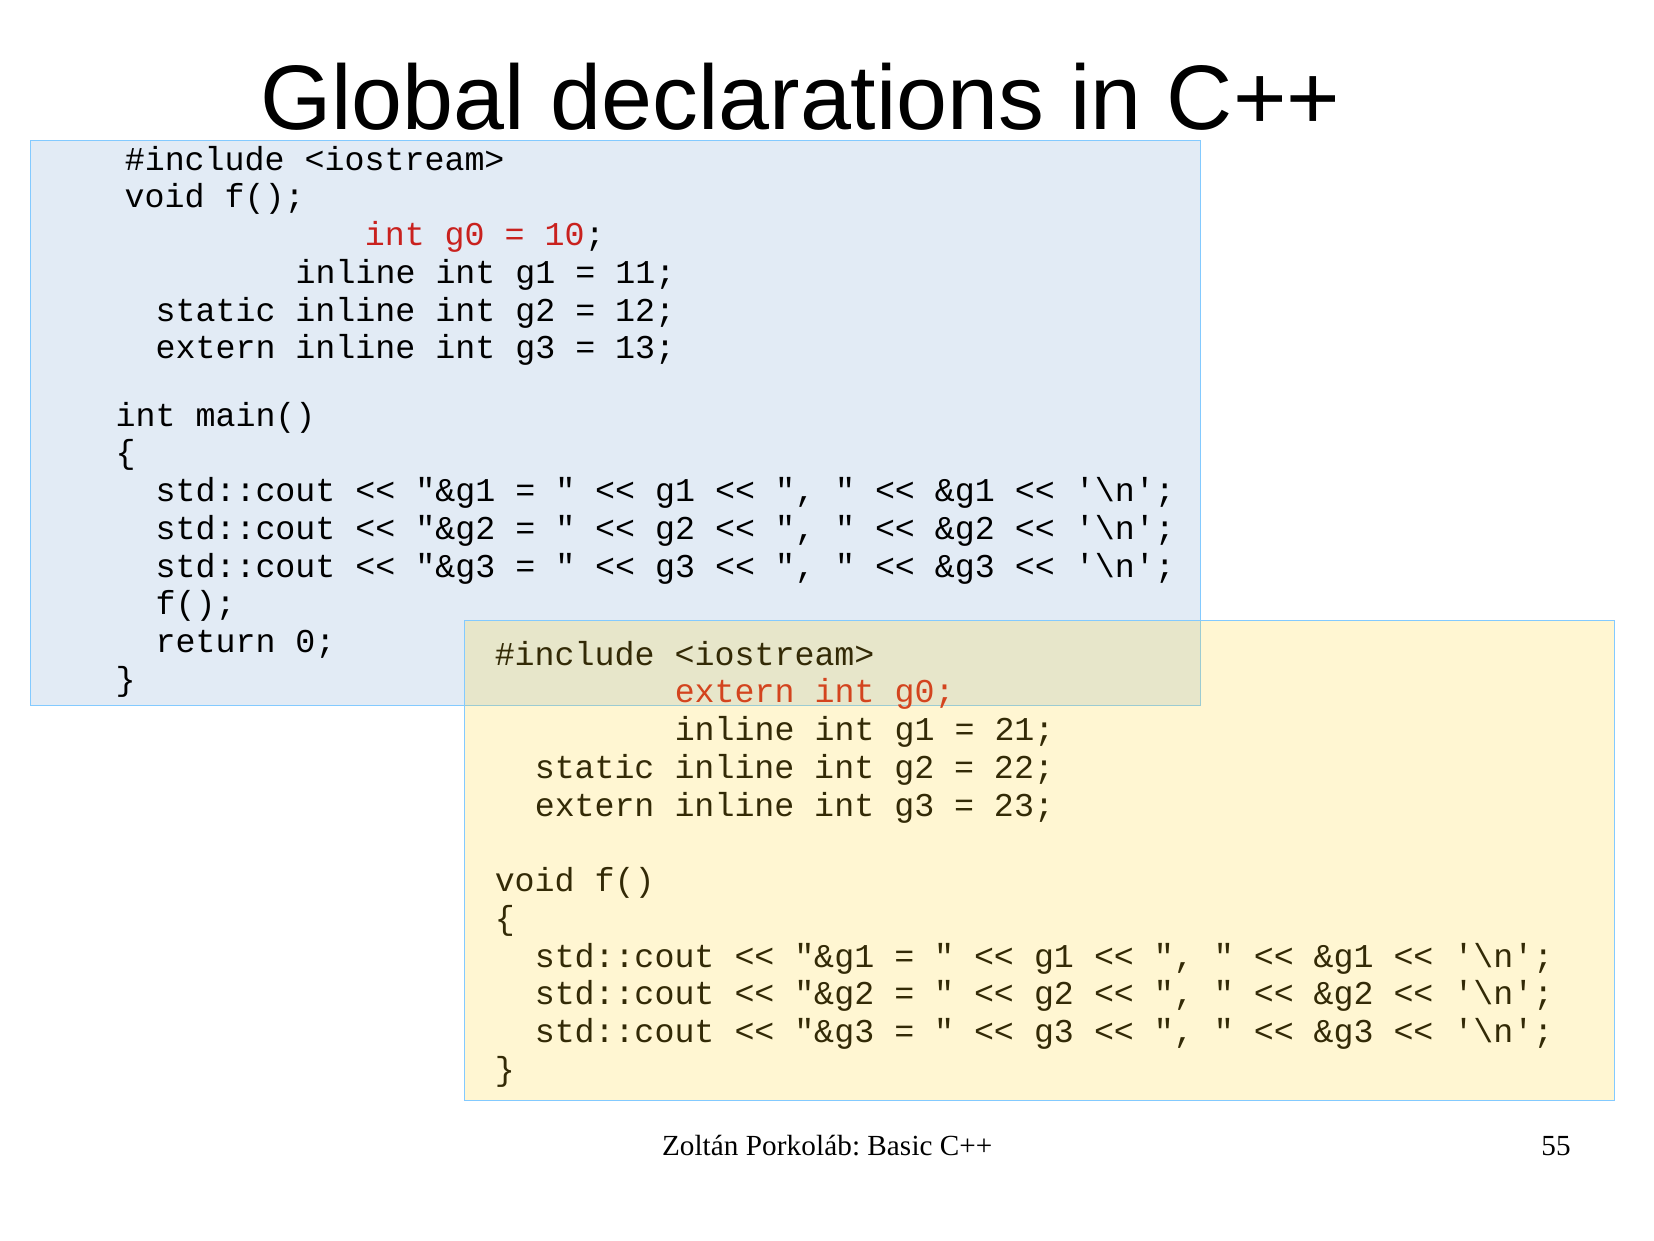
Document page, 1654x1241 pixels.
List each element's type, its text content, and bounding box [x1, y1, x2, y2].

text_box #include <iostream> extern int g0; inline int g1 = 21; static inline int g2 = 22; extern inline int g3 = 23; void f() { std::cout << "&g1 = " << g1 << ", " << &g1 << '\n'; std::cout << "&g2 = " << g2 << ", " << &g2 << '\n'; std::cout << "&g3 = " << g3 << ", " << &g3 << '\n'; } [480, 630, 1654, 1174]
title Global declarations in C++ [56, 0, 1546, 202]
text_box #include <iostream> void f(); int g0 = 10; inline int g1 = 11; static inline int g2 = 12; extern inline int g3 = 13; int main() { std::cout << "&g1 = " << g1 << ", " << &g1 << '\n'; std::cout << "&g2 = " << g2 << ", " << &g2 << '\n'; std::cout << "&g3 = " << g3 << ", " << &g3 << '\n'; f(); return 0; } [30, 135, 1237, 708]
text_box [464, 620, 1615, 1101]
